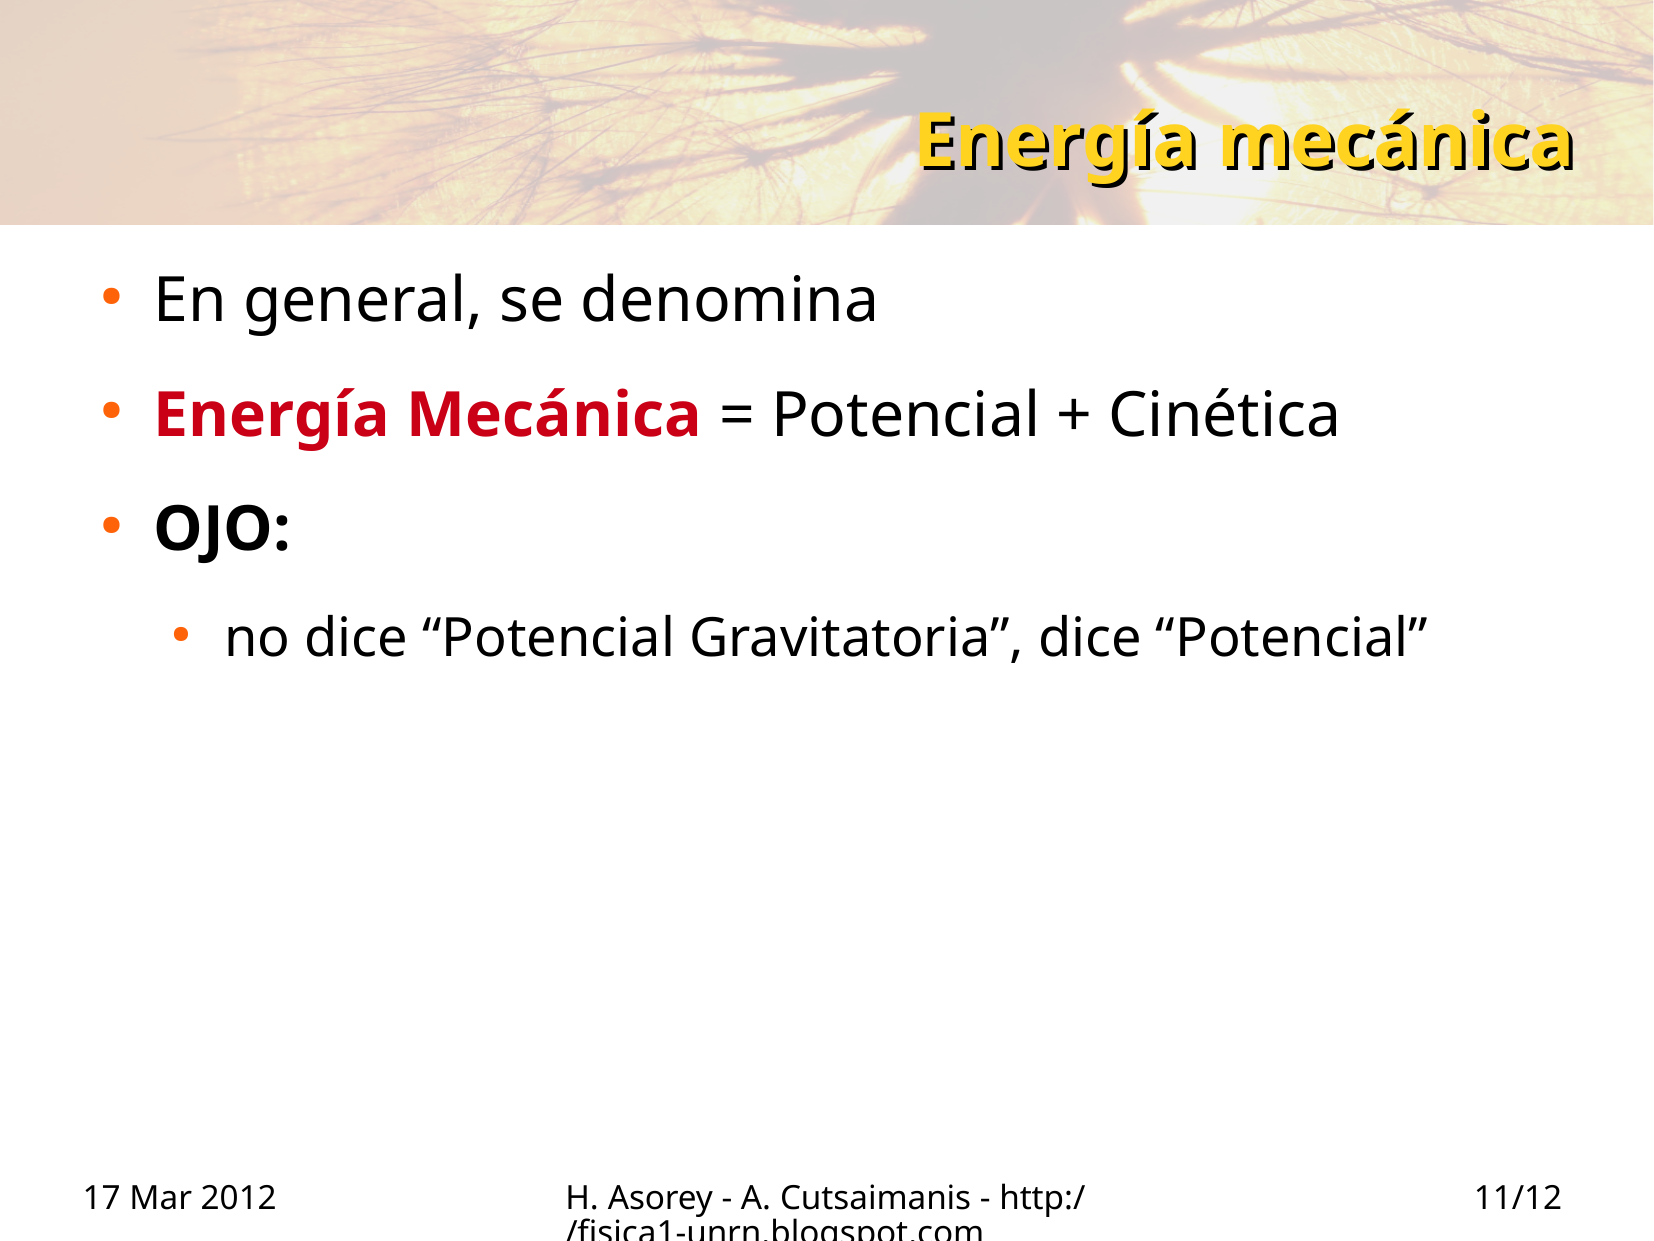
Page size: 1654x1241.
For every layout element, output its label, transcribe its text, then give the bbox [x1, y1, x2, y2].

picture [0, 0, 1654, 225]
list En general, se denomina Energía Mecánica = Potencial + Cinética OJO: no dice “Potencial Gravitatoria”, dice “Potencial” [82, 255, 1571, 1074]
title Energía mecánica [86, 49, 1576, 226]
